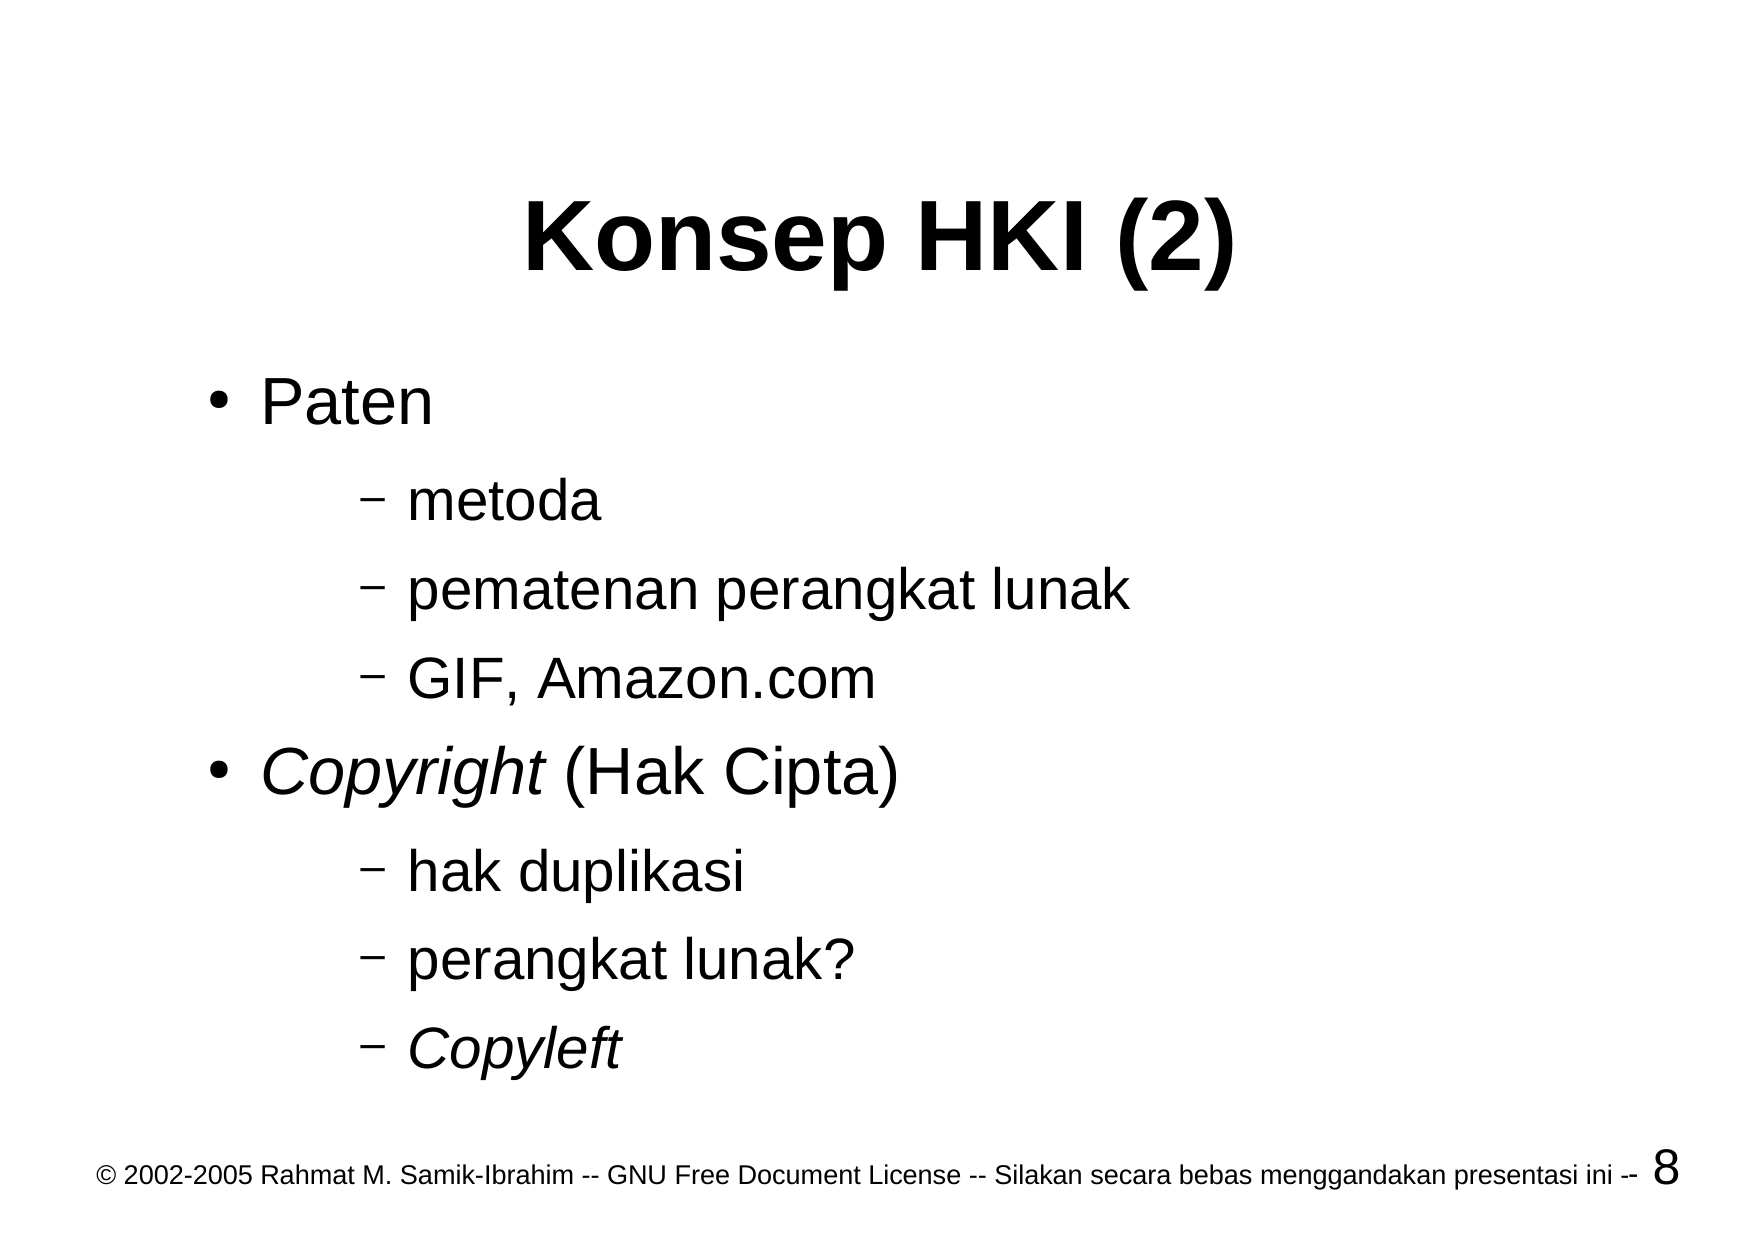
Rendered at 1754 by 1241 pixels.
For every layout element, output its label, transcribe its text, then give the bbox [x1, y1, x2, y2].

list Paten metoda pematenan perangkat lunak GIF, Amazon.com Copyright (Hak Cipta) hak duplikasi perangkat lunak? Copyleft [171, 363, 1589, 1134]
title Konsep HKI (2) [171, 139, 1589, 332]
